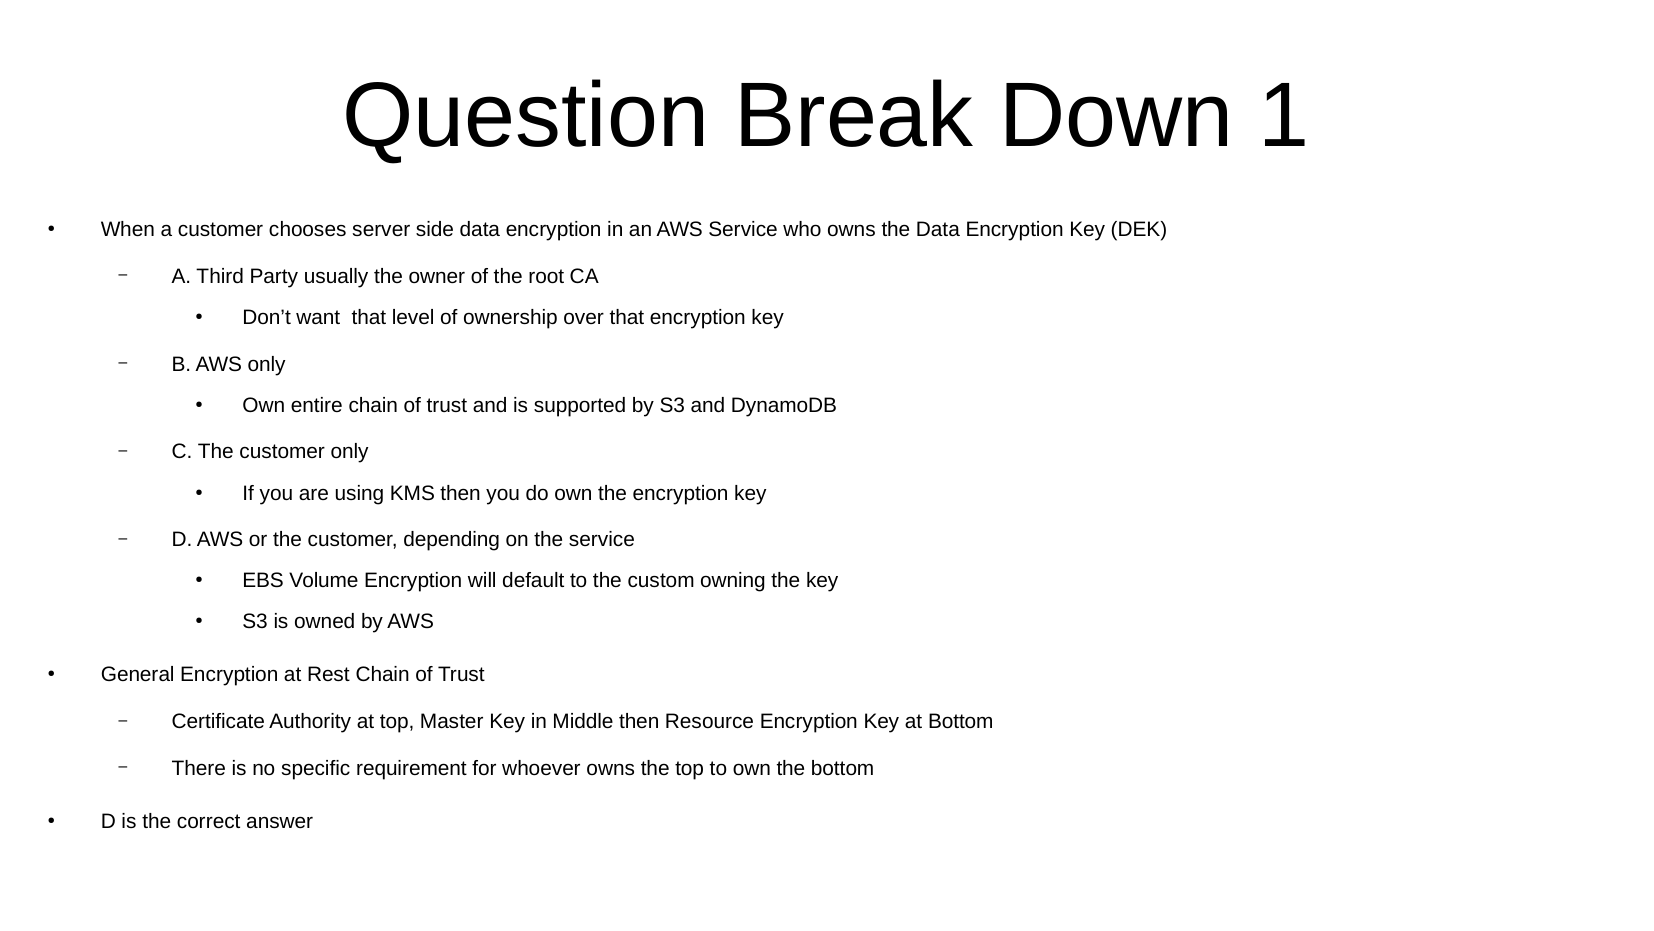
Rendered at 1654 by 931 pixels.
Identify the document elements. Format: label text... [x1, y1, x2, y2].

list When a customer chooses server side data encryption in an AWS Service who owns the Data Encryption Key (DEK) A. Third Party usually the owner of the root CA Don’t want that level of ownership over that encryption key B. AWS only Own entire chain of trust and is supported by S3 and DynamoDB C. The customer only If you are using KMS then you do own the encryption key D. AWS or the customer, depending on the service EBS Volume Encryption will default to the custom owning the key S3 is owned by AWS General Encryption at Rest Chain of Trust Certificate Authority at top, Master Key in Middle then Resource Encryption Key at Bottom There is no specific requirement for whoever owns the top to own the bottom D is the correct answer [30, 217, 1571, 916]
title Question Break Down 1 [82, 37, 1571, 193]
